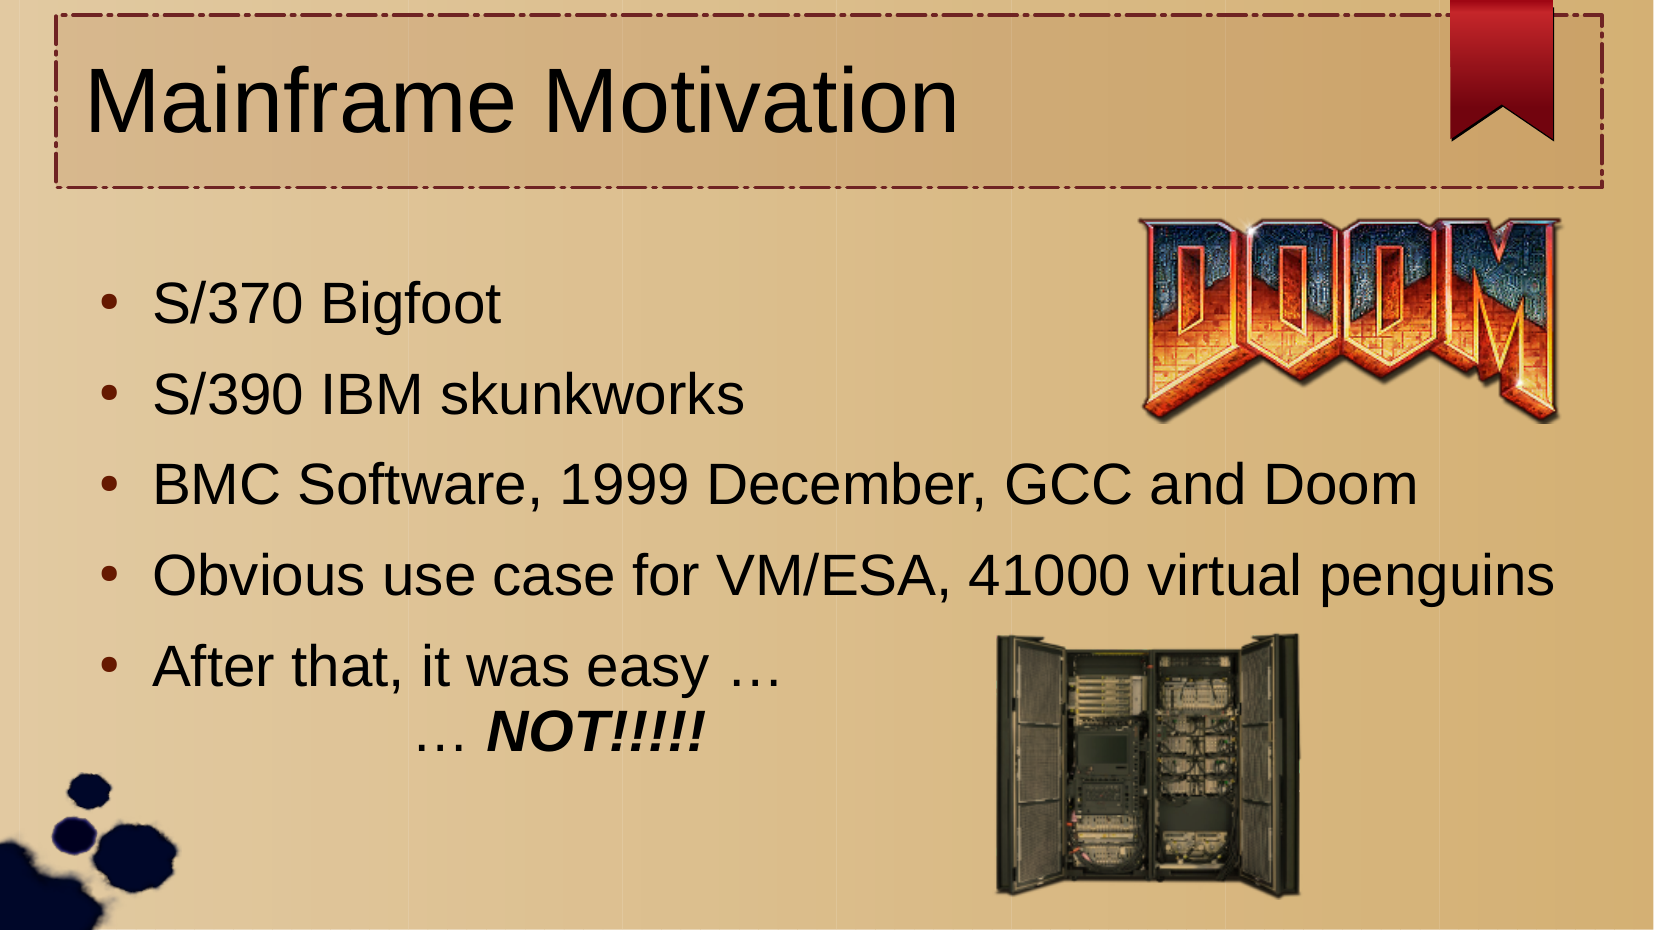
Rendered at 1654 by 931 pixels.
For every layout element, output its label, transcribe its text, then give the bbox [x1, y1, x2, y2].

picture [1130, 213, 1571, 424]
list S/370 Bigfoot S/390 IBM skunkworks BMC Software, 1999 December, GCC and Doom Obvious use case for VM/ESA, 41000 virtual penguins After that, it was easy … … NOT!!!!! [81, 270, 1570, 811]
title Mainframe Motivation [59, 11, 1441, 189]
picture [992, 631, 1306, 901]
